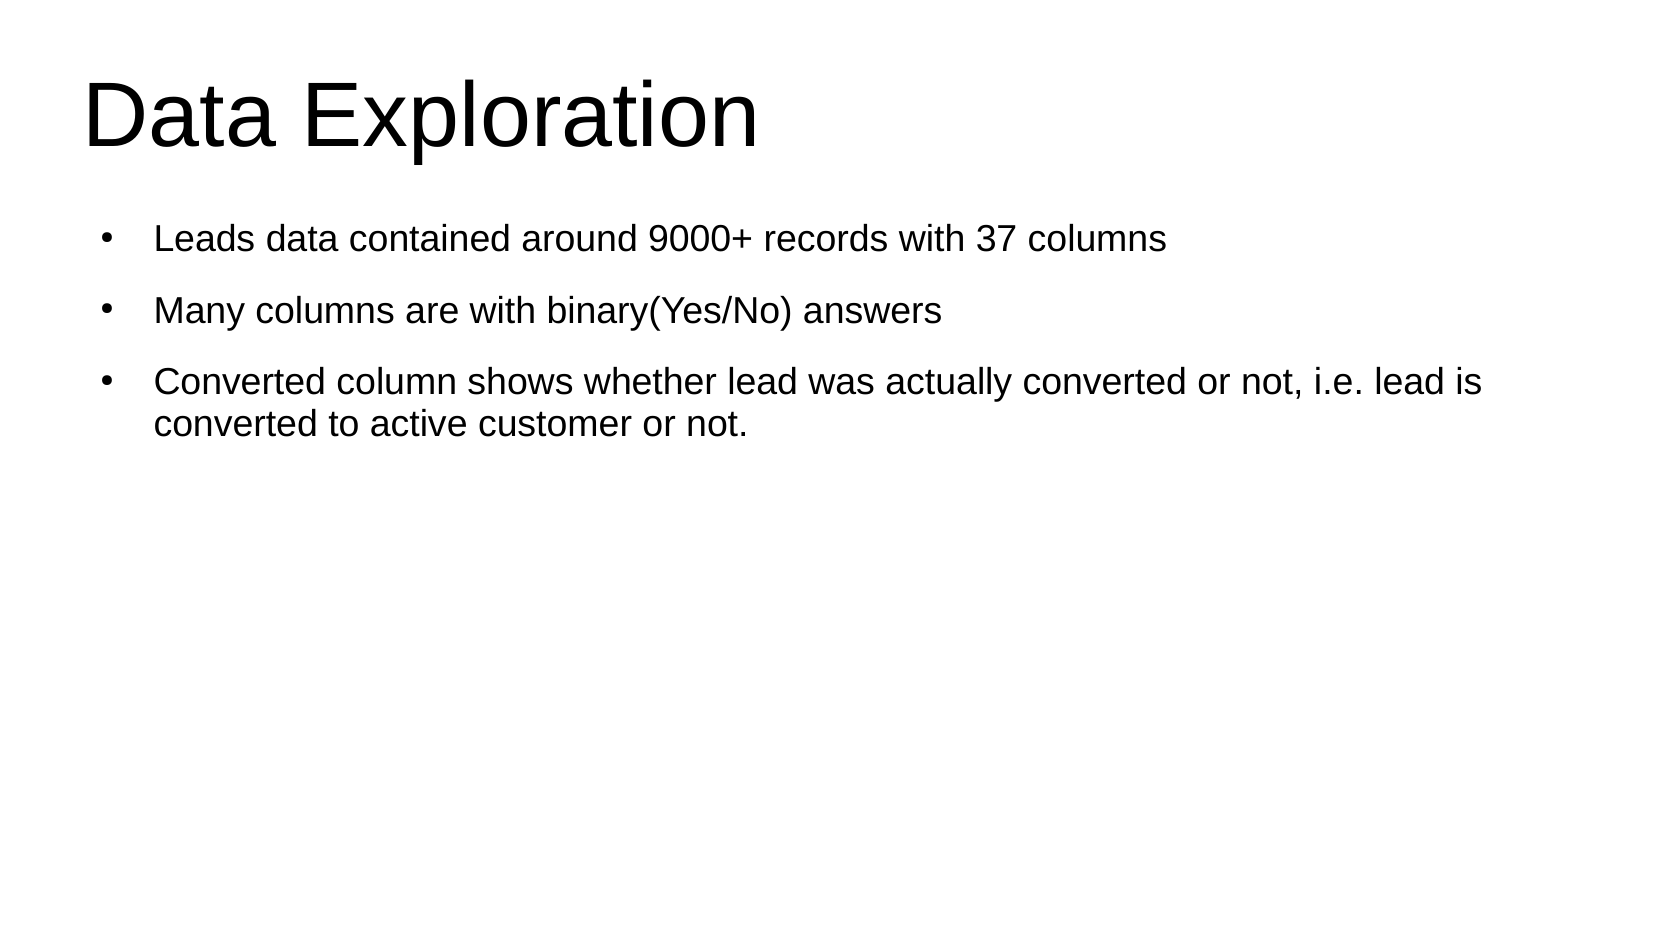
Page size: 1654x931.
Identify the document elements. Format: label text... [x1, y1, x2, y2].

title Data Exploration [82, 37, 1571, 193]
list Leads data contained around 9000+ records with 37 columns Many columns are with binary(Yes/No) answers Converted column shows whether lead was actually converted or not, i.e. lead is converted to active customer or not. [82, 217, 1571, 758]
